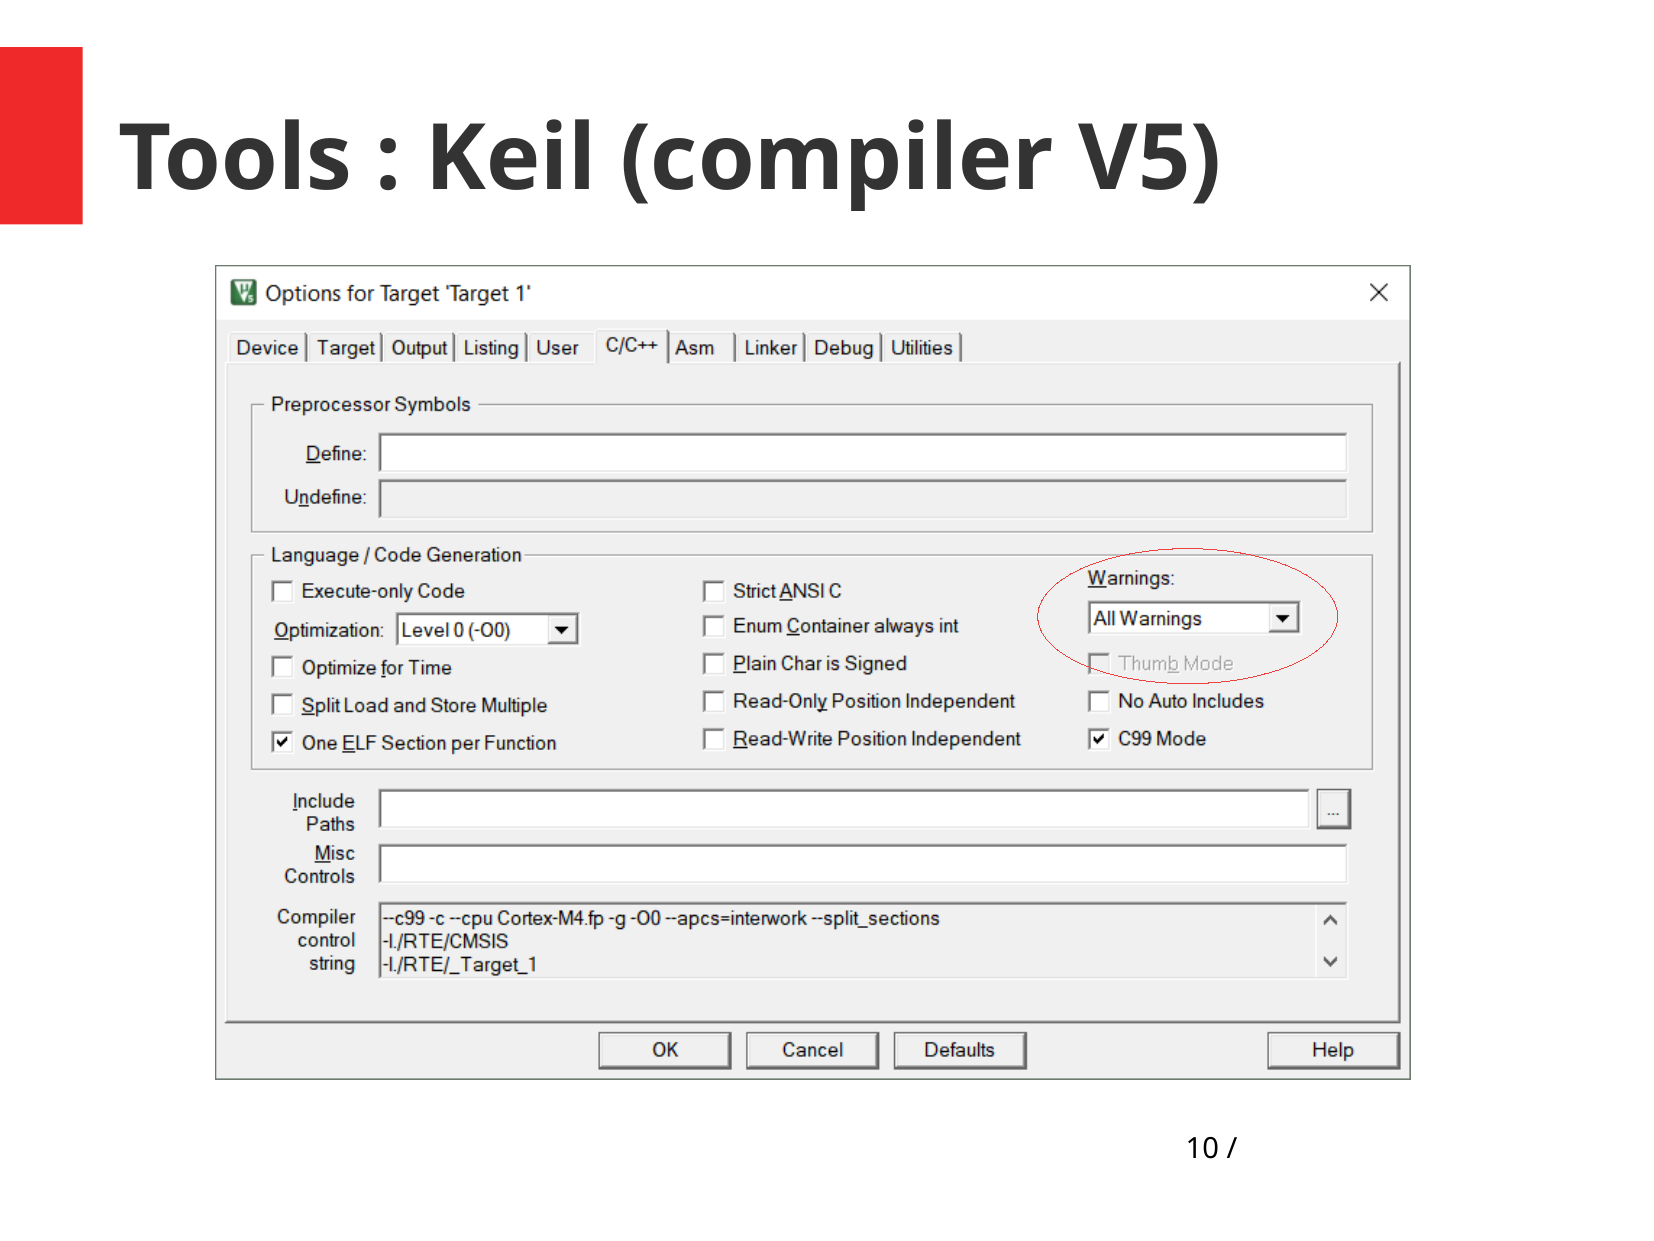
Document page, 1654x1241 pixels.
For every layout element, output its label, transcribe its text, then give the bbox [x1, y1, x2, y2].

text_box / [1185, 1129, 1571, 1216]
text_box [1037, 548, 1338, 684]
title Tools : Keil (compiler V5) [118, 49, 1571, 257]
picture [215, 265, 1411, 1081]
